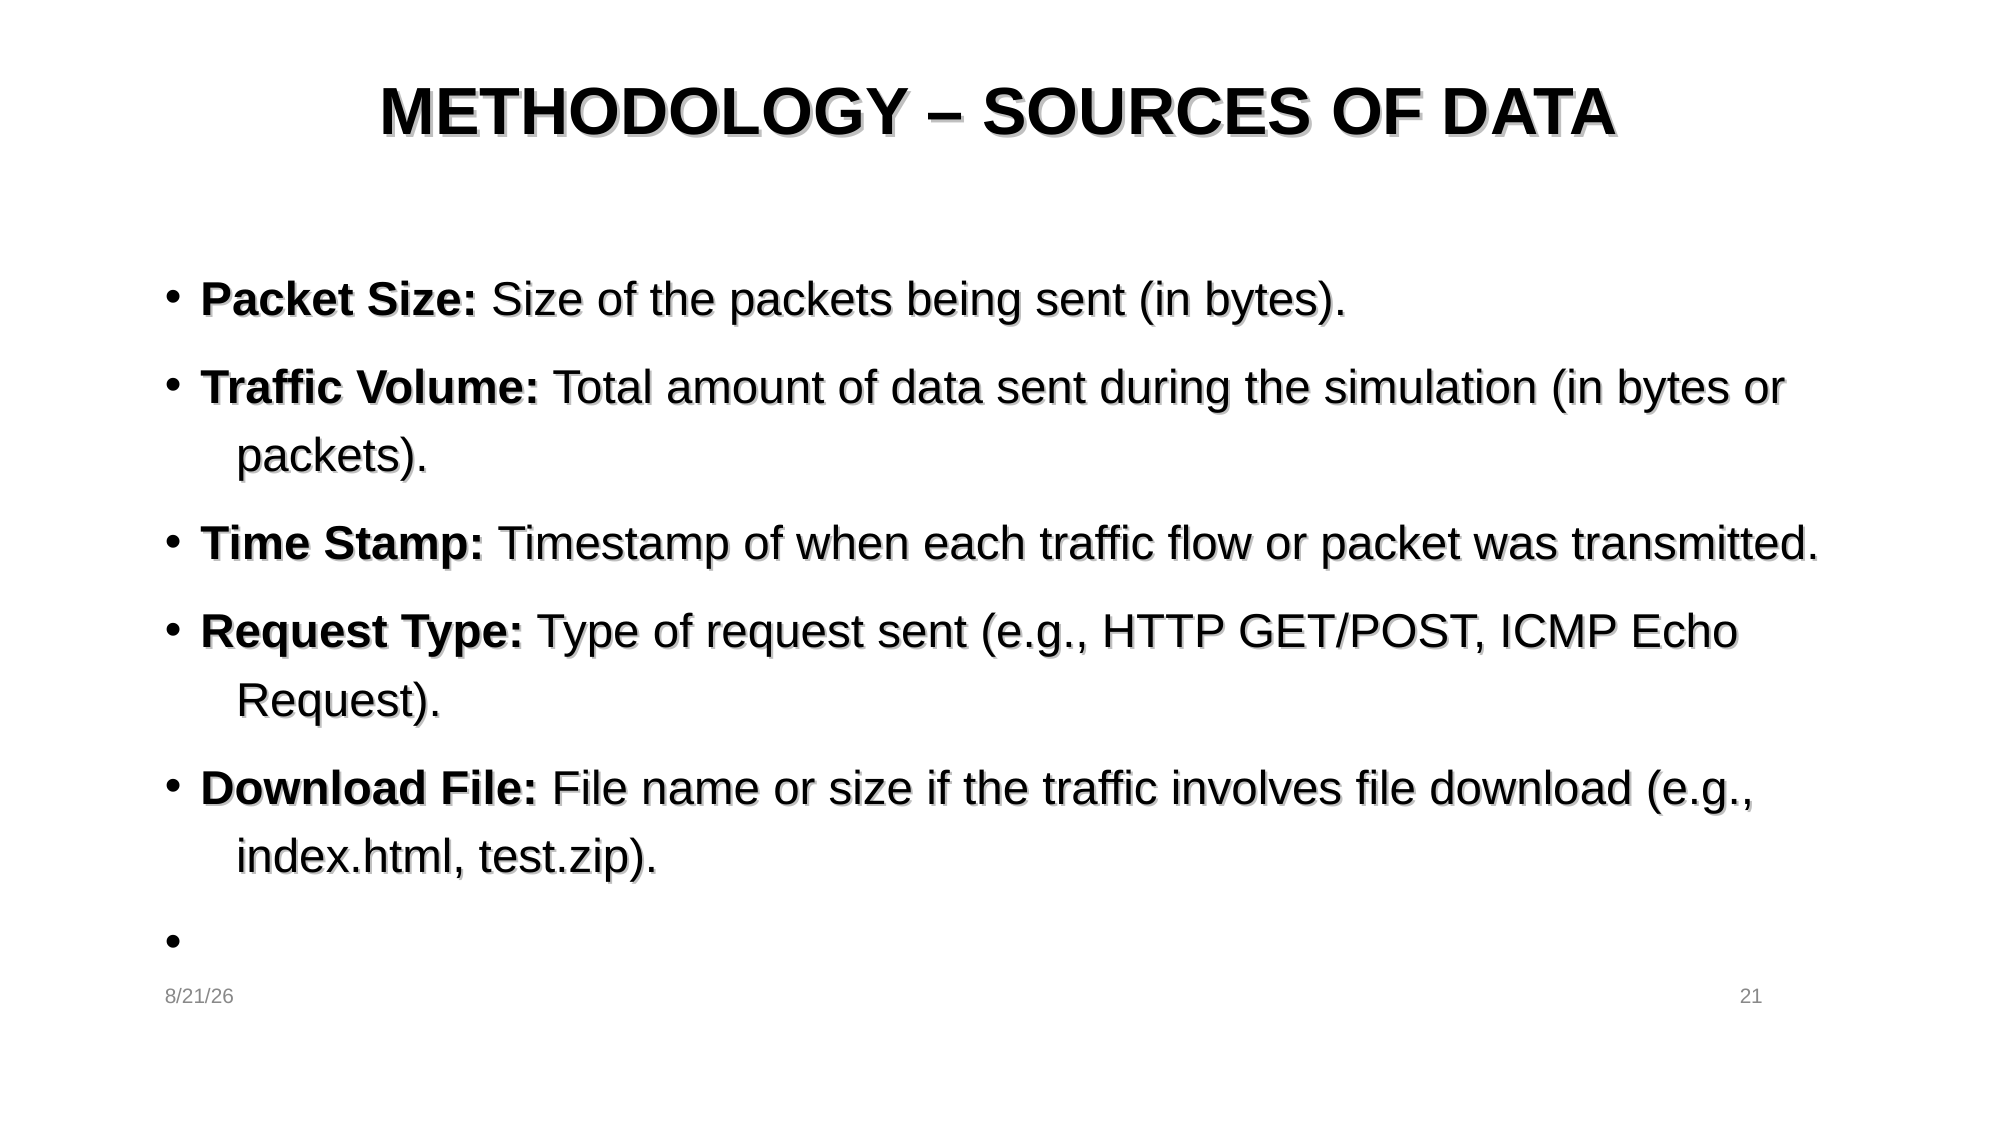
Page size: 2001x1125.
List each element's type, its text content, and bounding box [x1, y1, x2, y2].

list Packet Size: Size of the packets being sent (in bytes). Traffic Volume: Total amount of data sent during the simulation (in bytes or packets). Time Stamp: Timestamp of when each traffic flow or packet was transmitted. Request Type: Type of request sent (e.g., HTTP GET/POST, ICMP Echo Request). Download File: File name or size if the traffic involves file download (e.g., index.html, test.zip). [149, 249, 1849, 951]
slide_number December 27, 2024 [149, 965, 600, 1025]
title Methodology – sources of data [149, 38, 1849, 188]
slide_number 21 [1724, 965, 1849, 1025]
